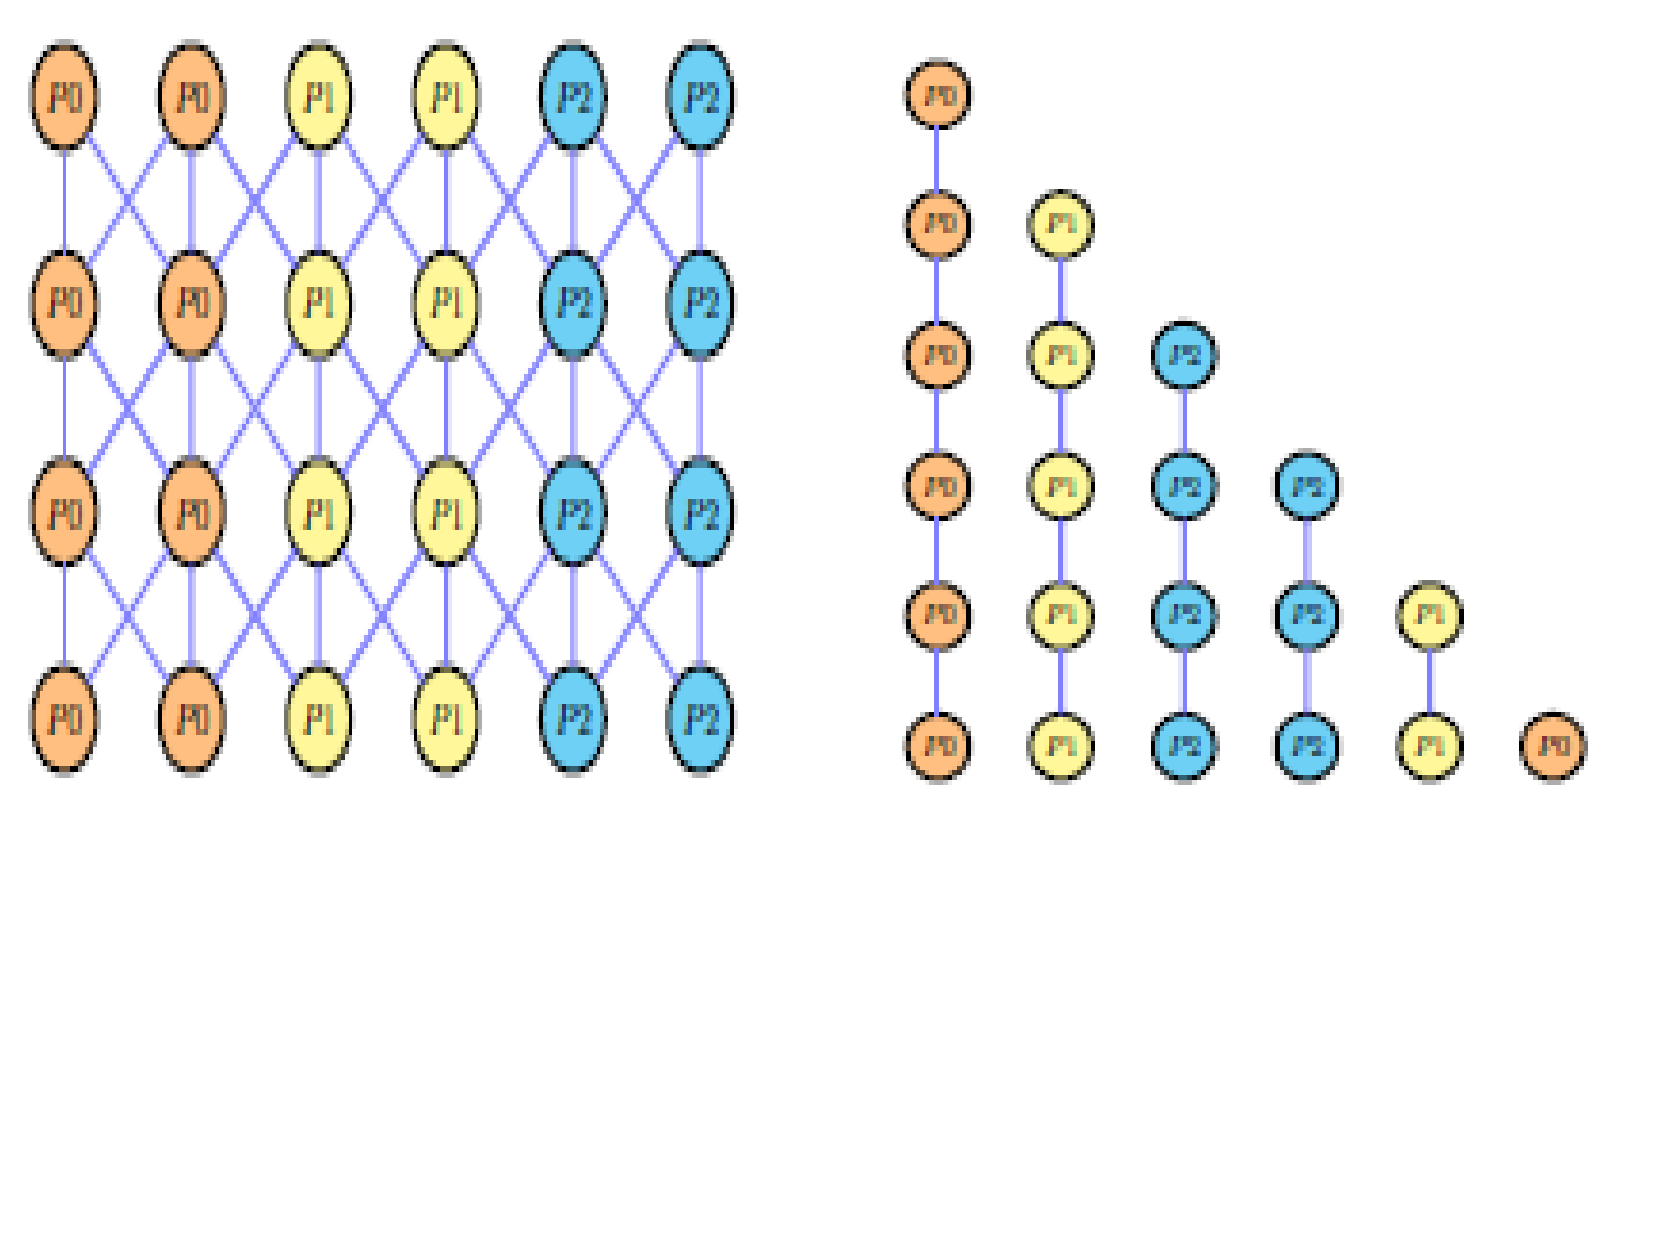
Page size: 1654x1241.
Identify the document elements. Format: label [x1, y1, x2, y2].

picture [2, 8, 766, 811]
picture [870, 38, 1621, 811]
